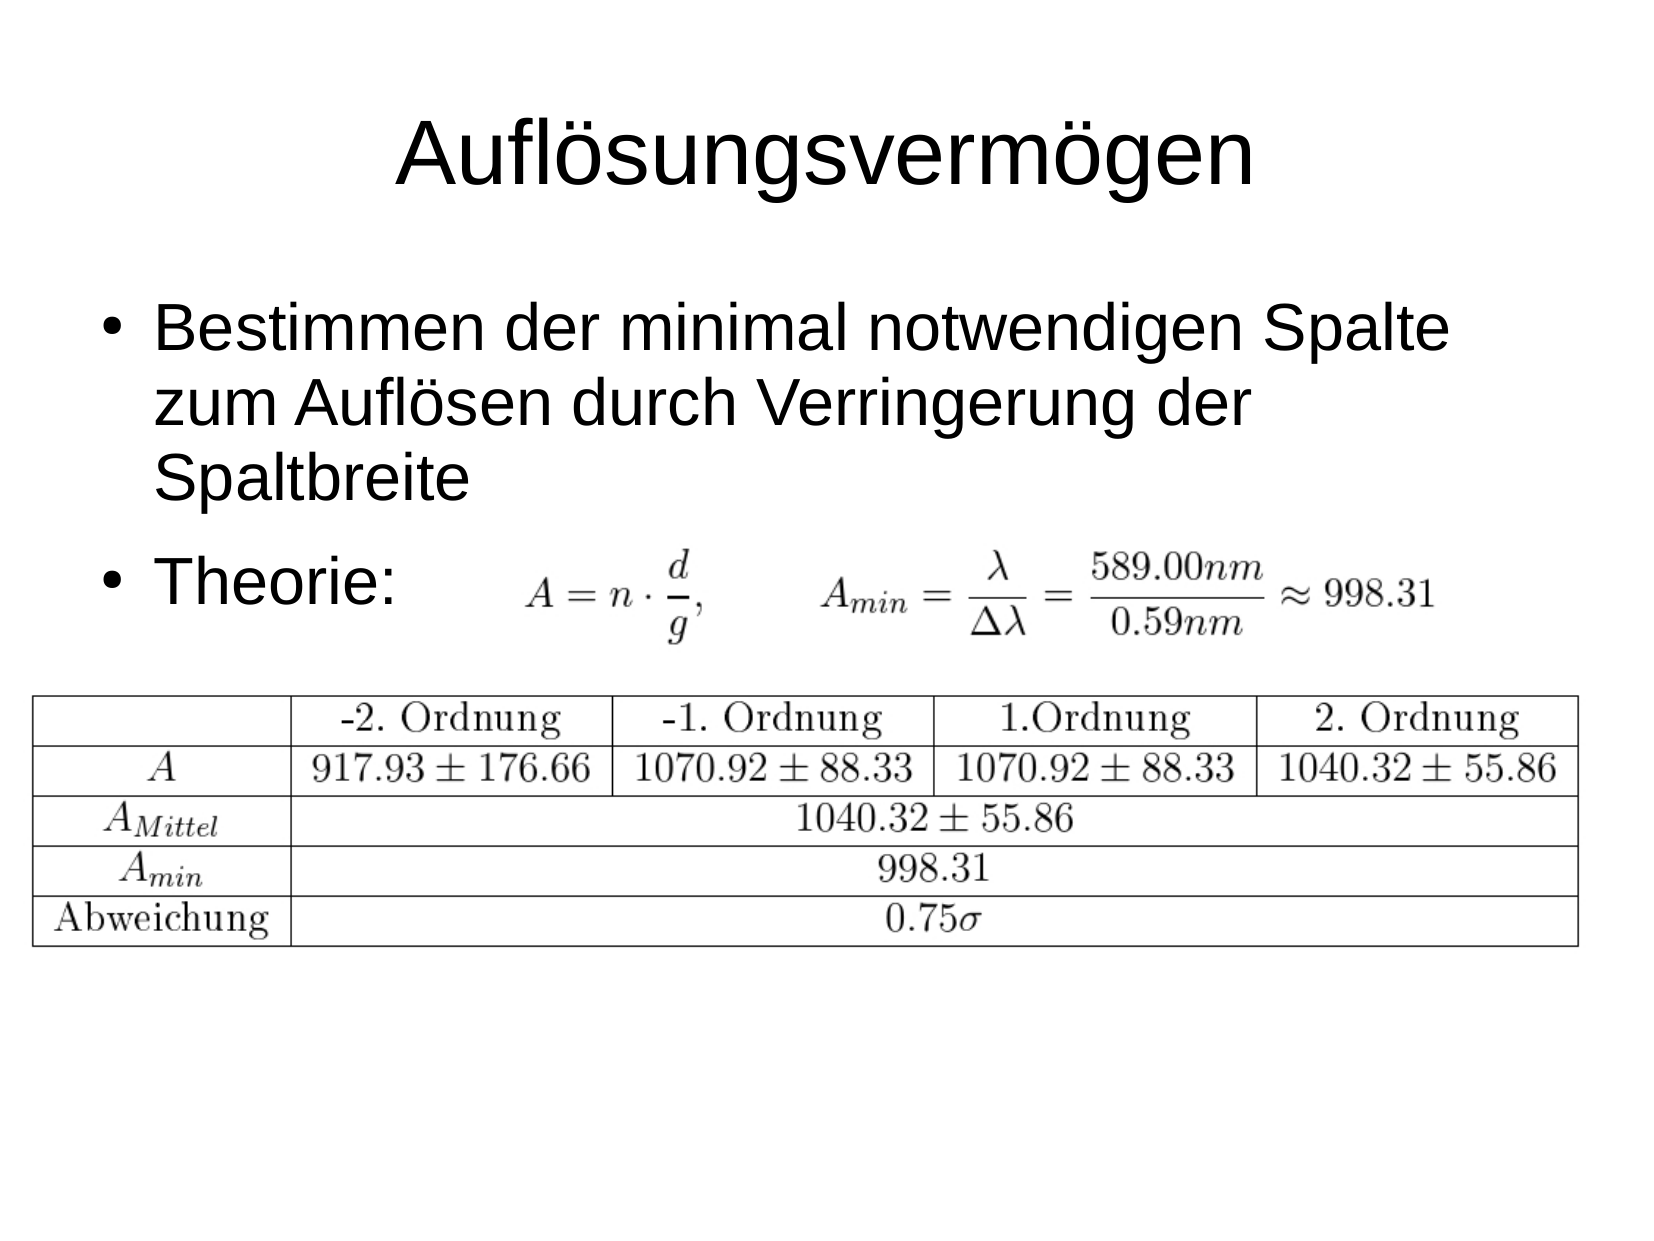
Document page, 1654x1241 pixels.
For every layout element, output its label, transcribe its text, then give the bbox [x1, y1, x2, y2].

picture [0, 514, 1654, 981]
list Bestimmen der minimal notwendigen Spalte zum Auflösen durch Verringerung der Spaltbreite Theorie: [82, 290, 1571, 672]
title Auflösungsvermögen [82, 49, 1571, 257]
